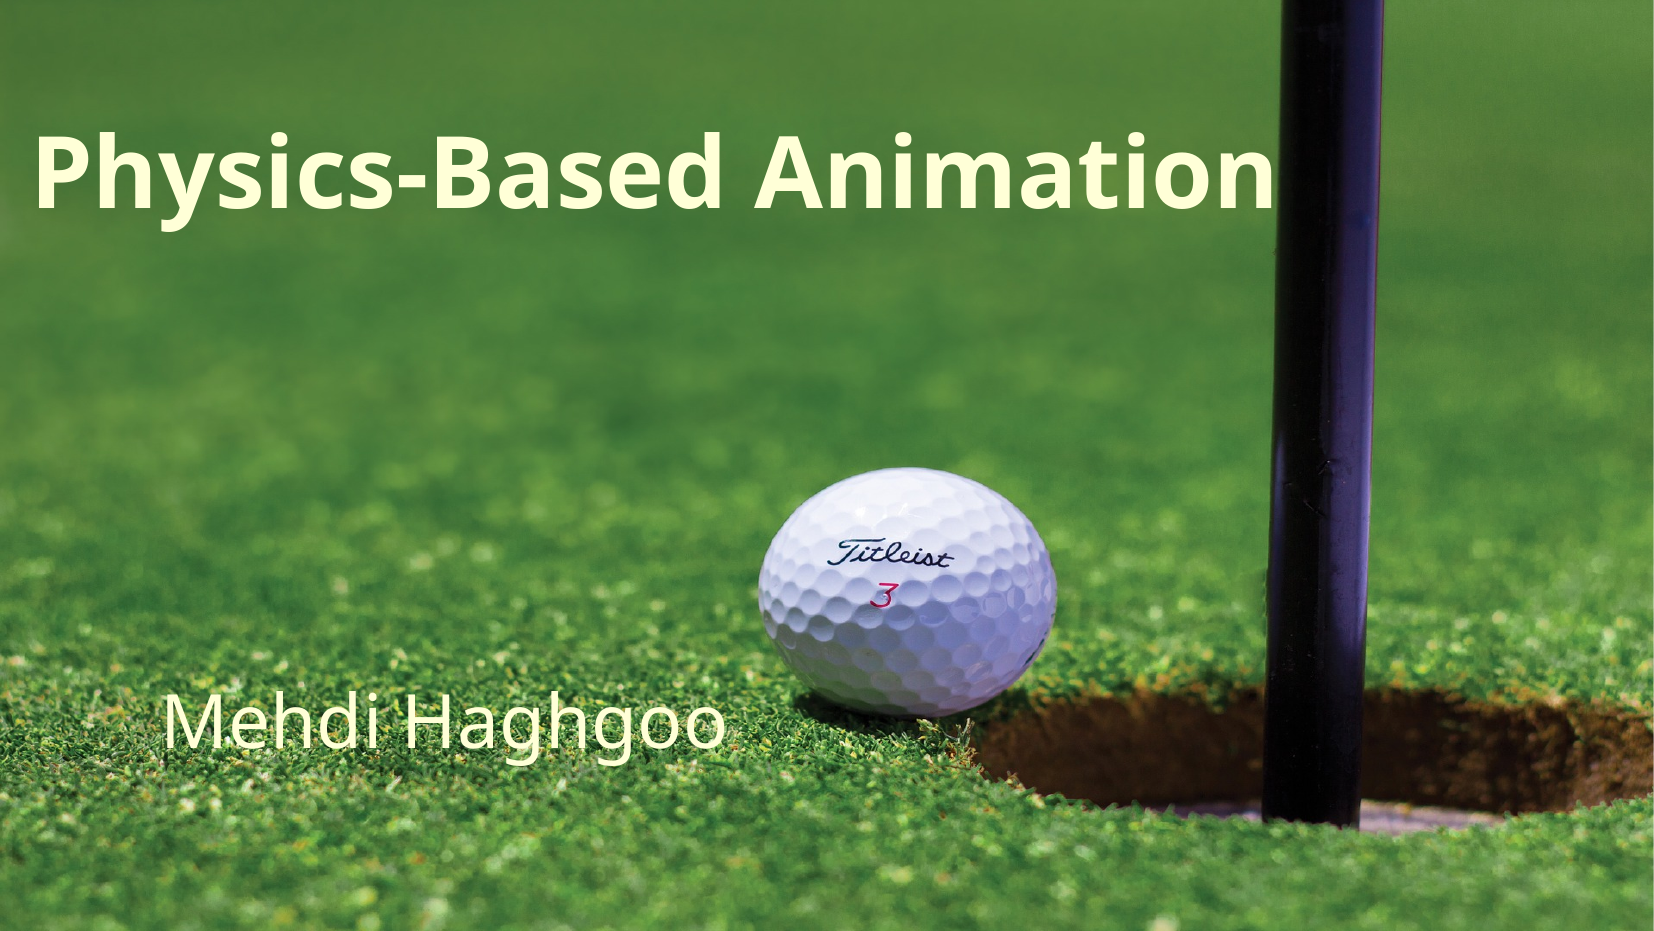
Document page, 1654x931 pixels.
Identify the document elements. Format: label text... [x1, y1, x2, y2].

subtitle Mehdi Haghgoo [19, 660, 871, 780]
title Physics-Based Animation [30, 60, 1495, 280]
picture [0, 0, 1654, 931]
